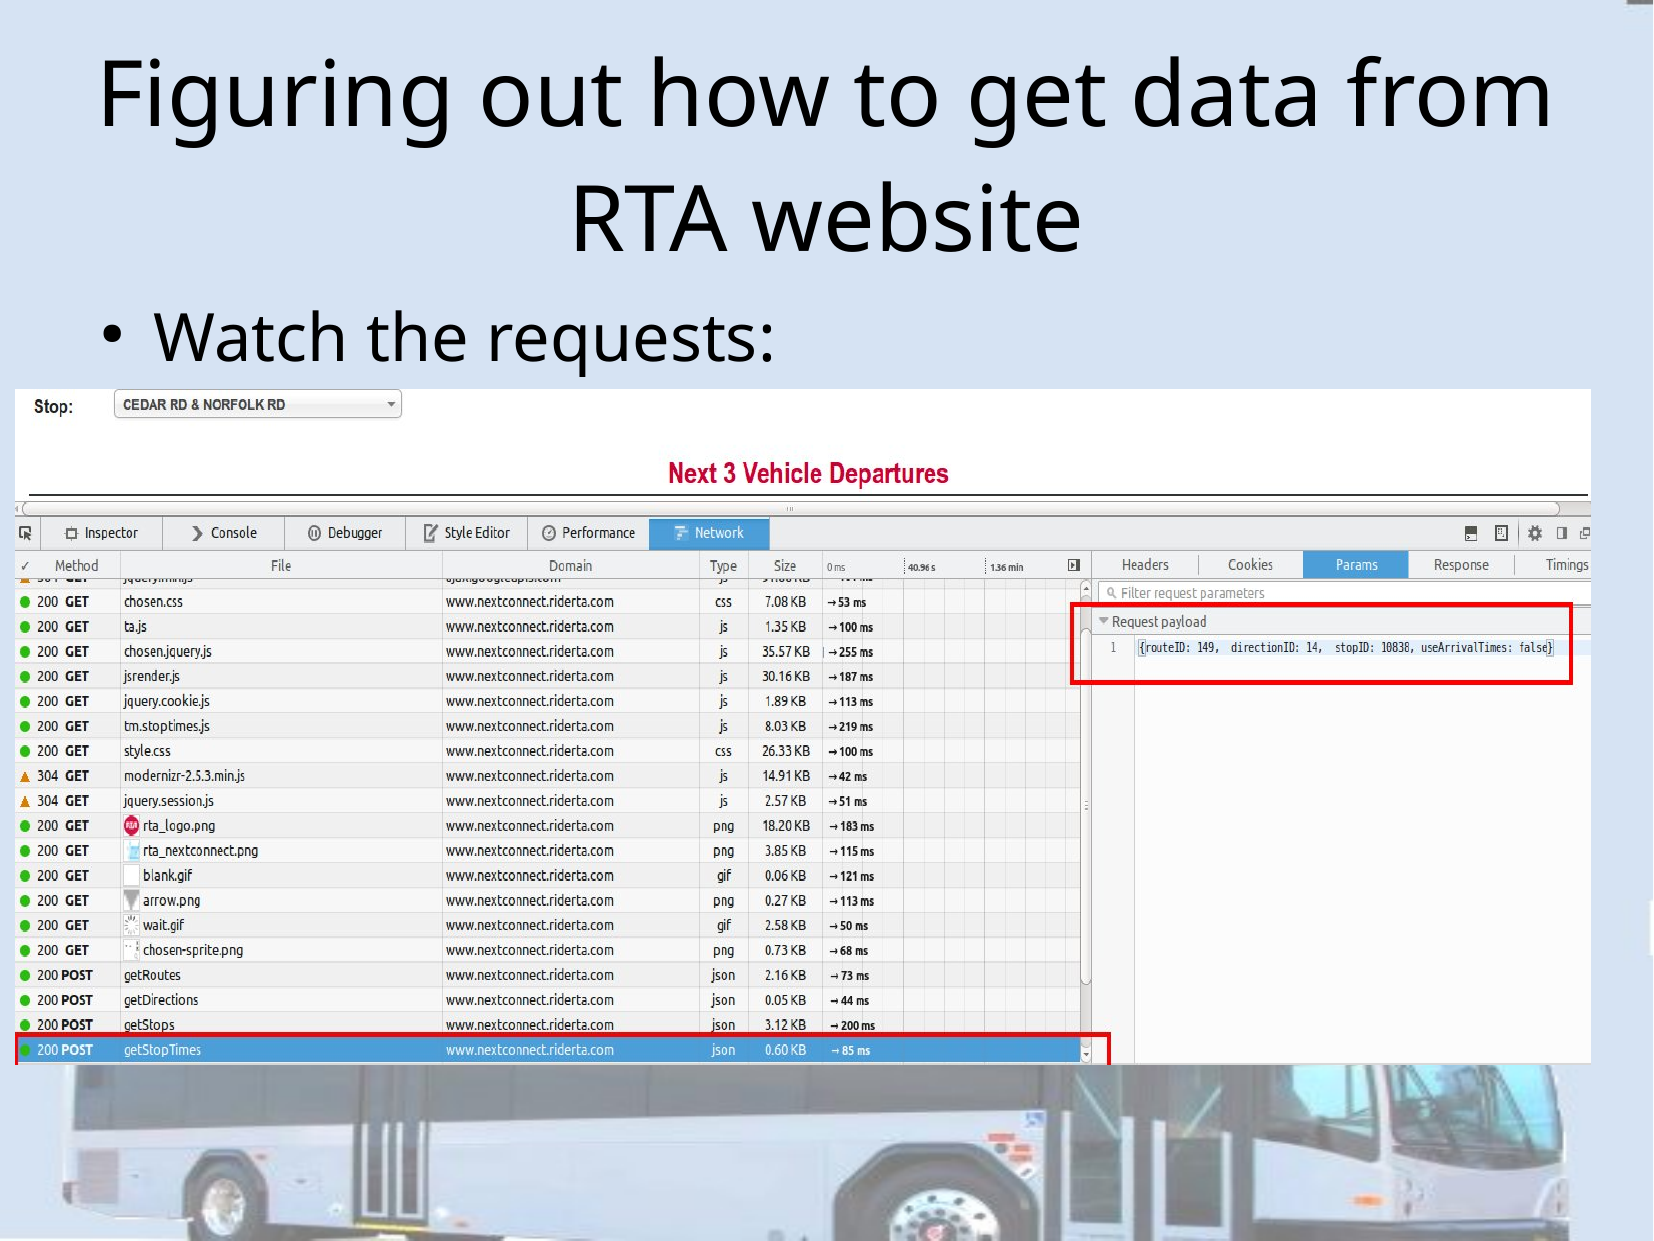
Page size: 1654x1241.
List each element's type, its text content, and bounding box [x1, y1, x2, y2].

picture [0, 0, 1654, 1241]
title Figuring out how to get data from RTA website [82, 45, 1571, 261]
list Watch the requests: [82, 290, 1571, 389]
